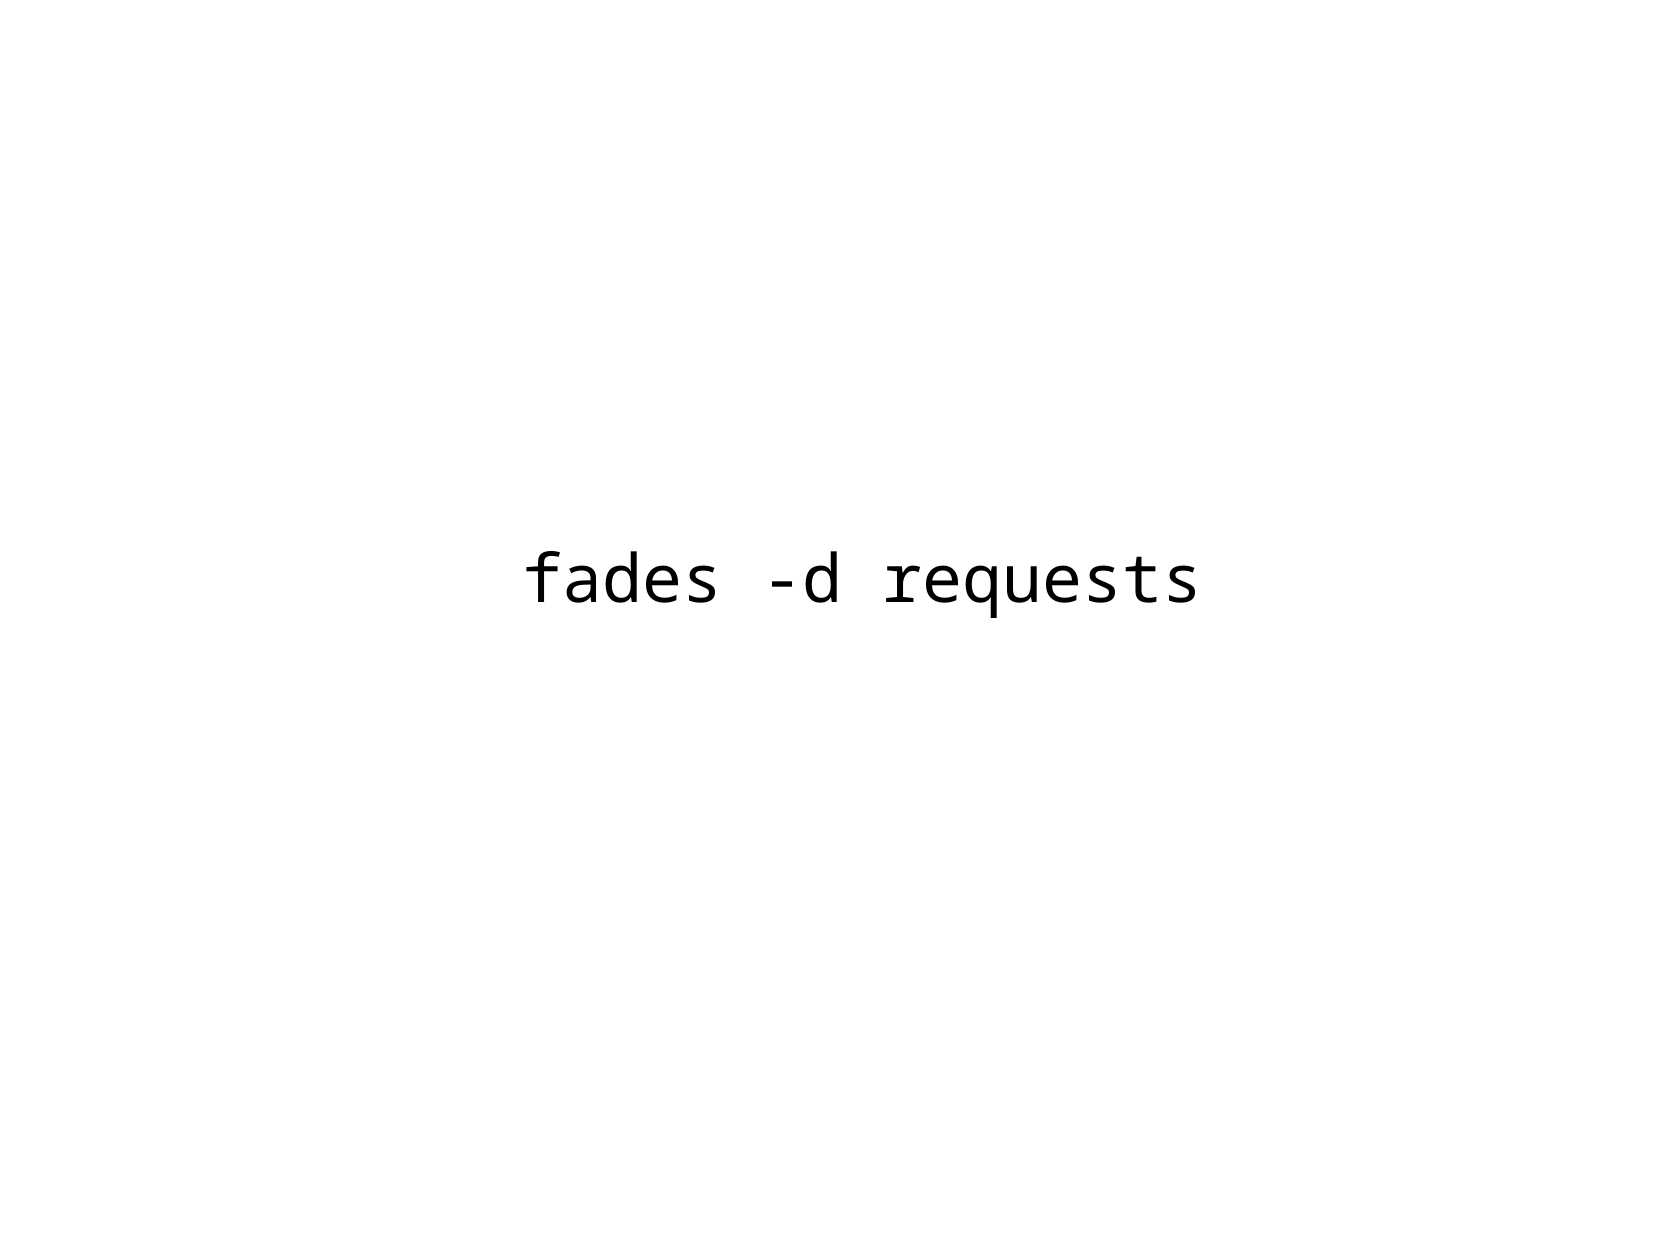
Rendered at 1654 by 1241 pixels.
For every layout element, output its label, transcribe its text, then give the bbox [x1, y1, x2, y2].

list fades -d requests [82, 290, 1571, 1010]
